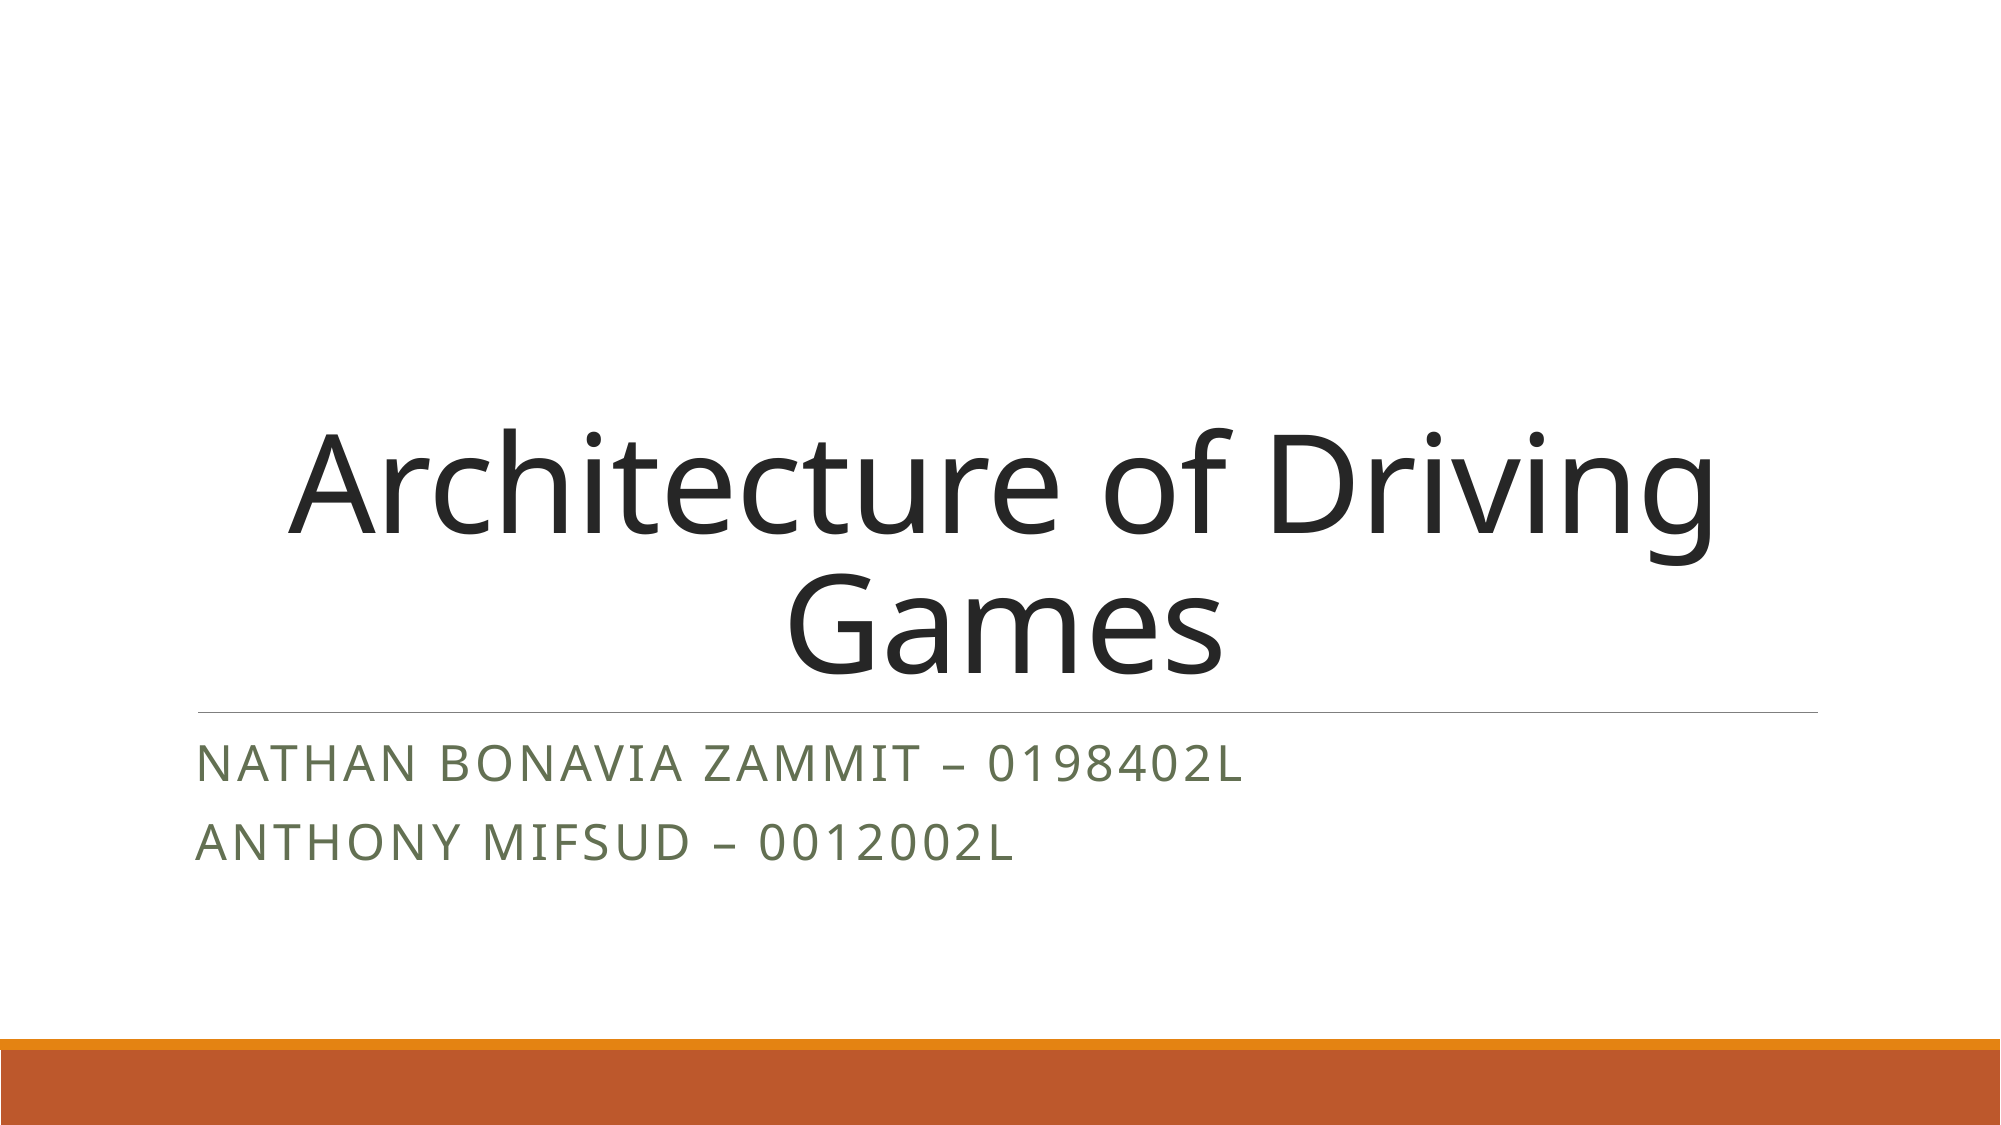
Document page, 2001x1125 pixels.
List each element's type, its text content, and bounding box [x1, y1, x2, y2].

subtitle Nathan Bonavia Zammit – 0198402l Anthony Mifsud – 0012002L [180, 730, 1831, 919]
title Architecture of Driving Games [180, 124, 1831, 710]
